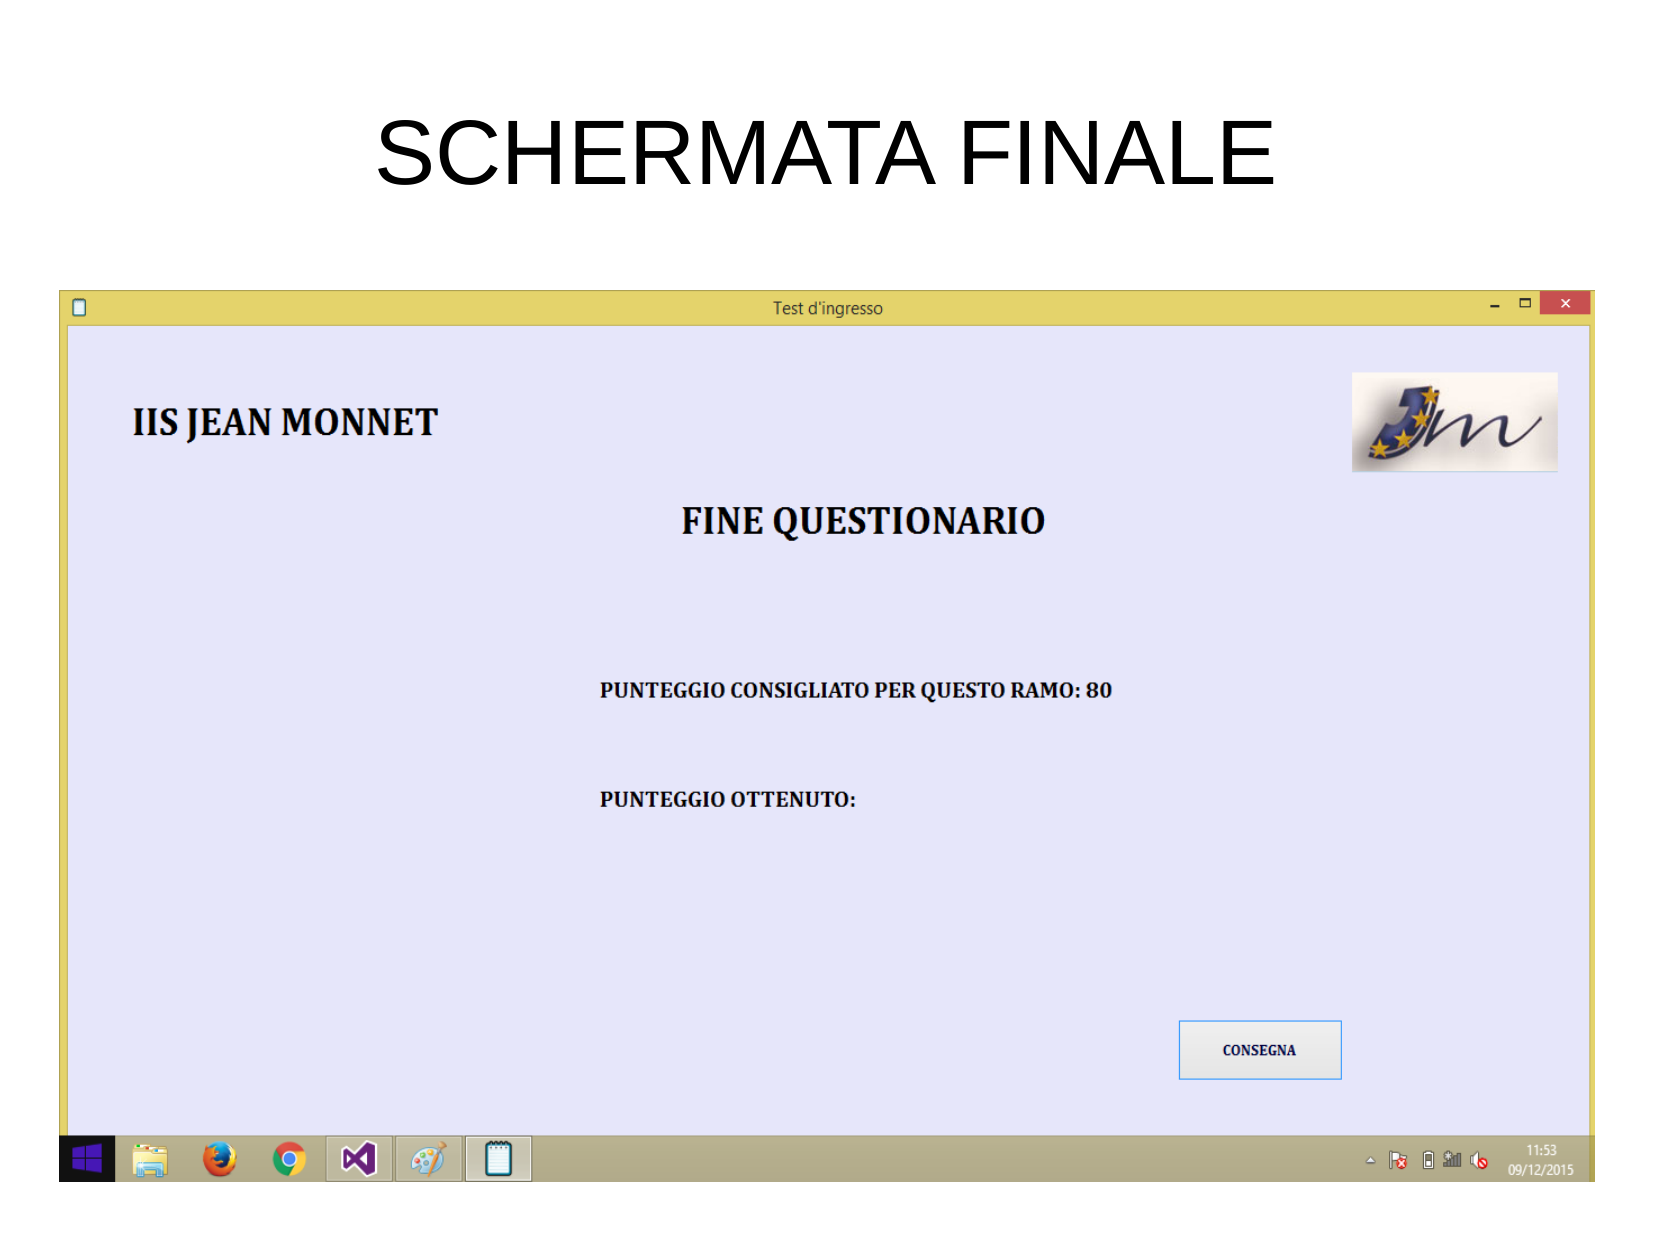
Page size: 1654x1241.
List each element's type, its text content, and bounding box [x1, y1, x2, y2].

picture [59, 290, 1595, 1182]
title SCHERMATA FINALE [82, 49, 1571, 257]
